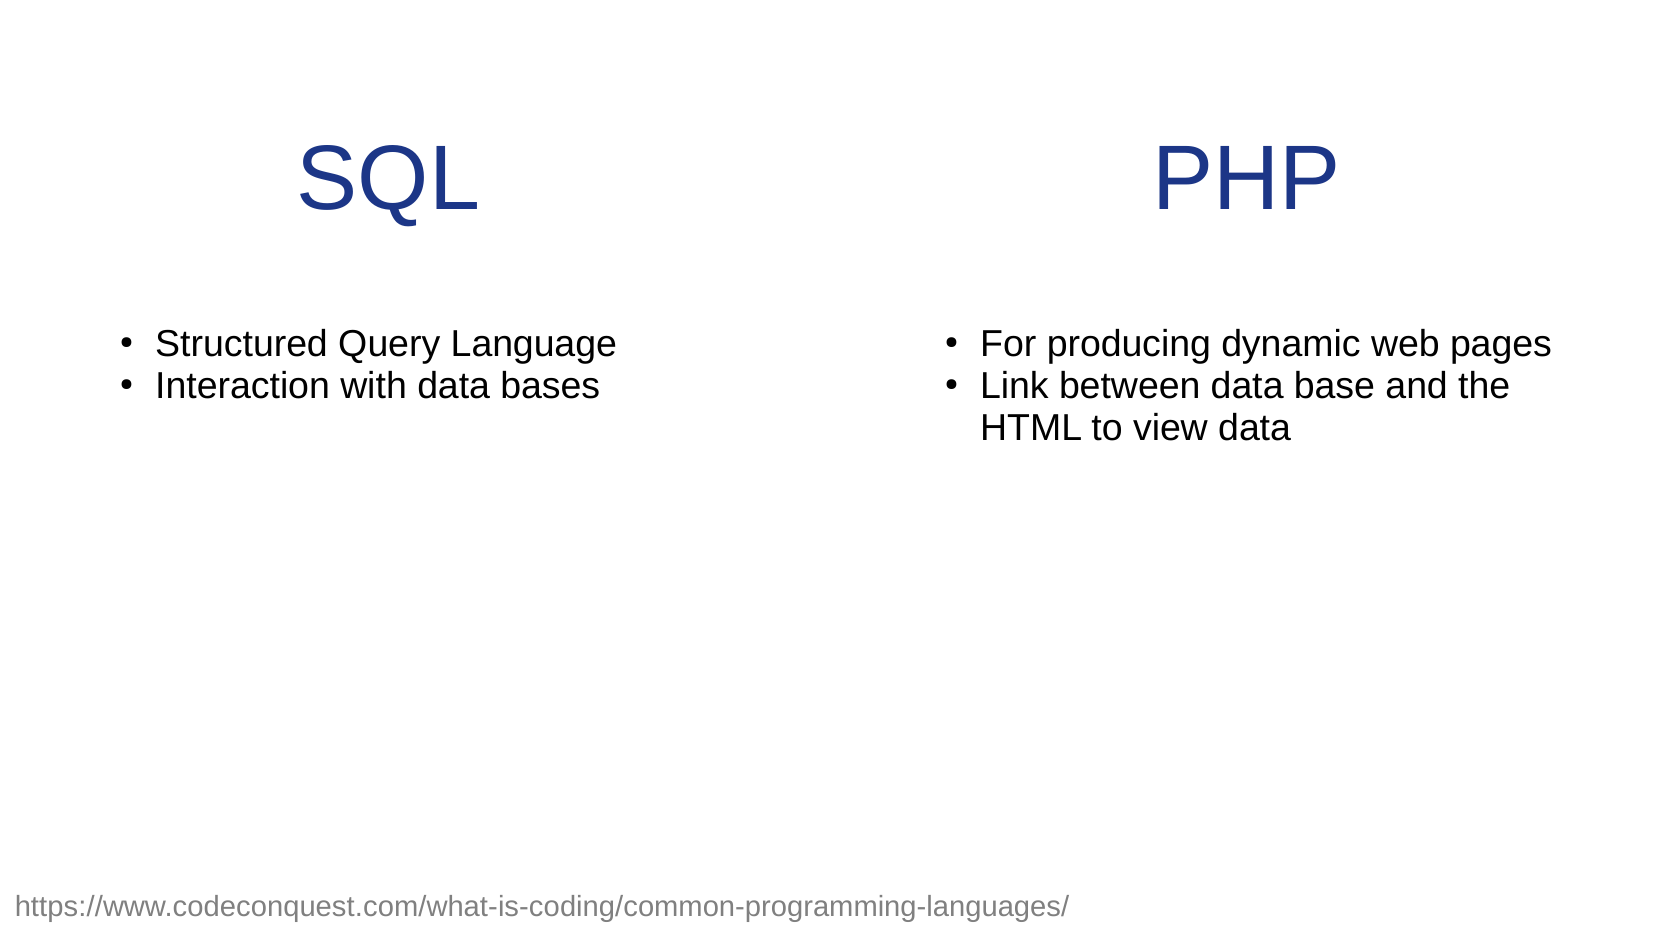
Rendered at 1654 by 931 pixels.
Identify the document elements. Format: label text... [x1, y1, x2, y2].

text_box For producing dynamic web pages Link between data base and the HTML to view data [930, 315, 1591, 582]
text_box Structured Query Language Interaction with data bases [105, 315, 886, 582]
title PHP [930, 99, 1564, 256]
text_box https://www.codeconquest.com/what-is-coding/common-programming-languages/ [0, 882, 1651, 931]
text_box [101, 217, 1591, 758]
title SQL [71, 99, 706, 256]
